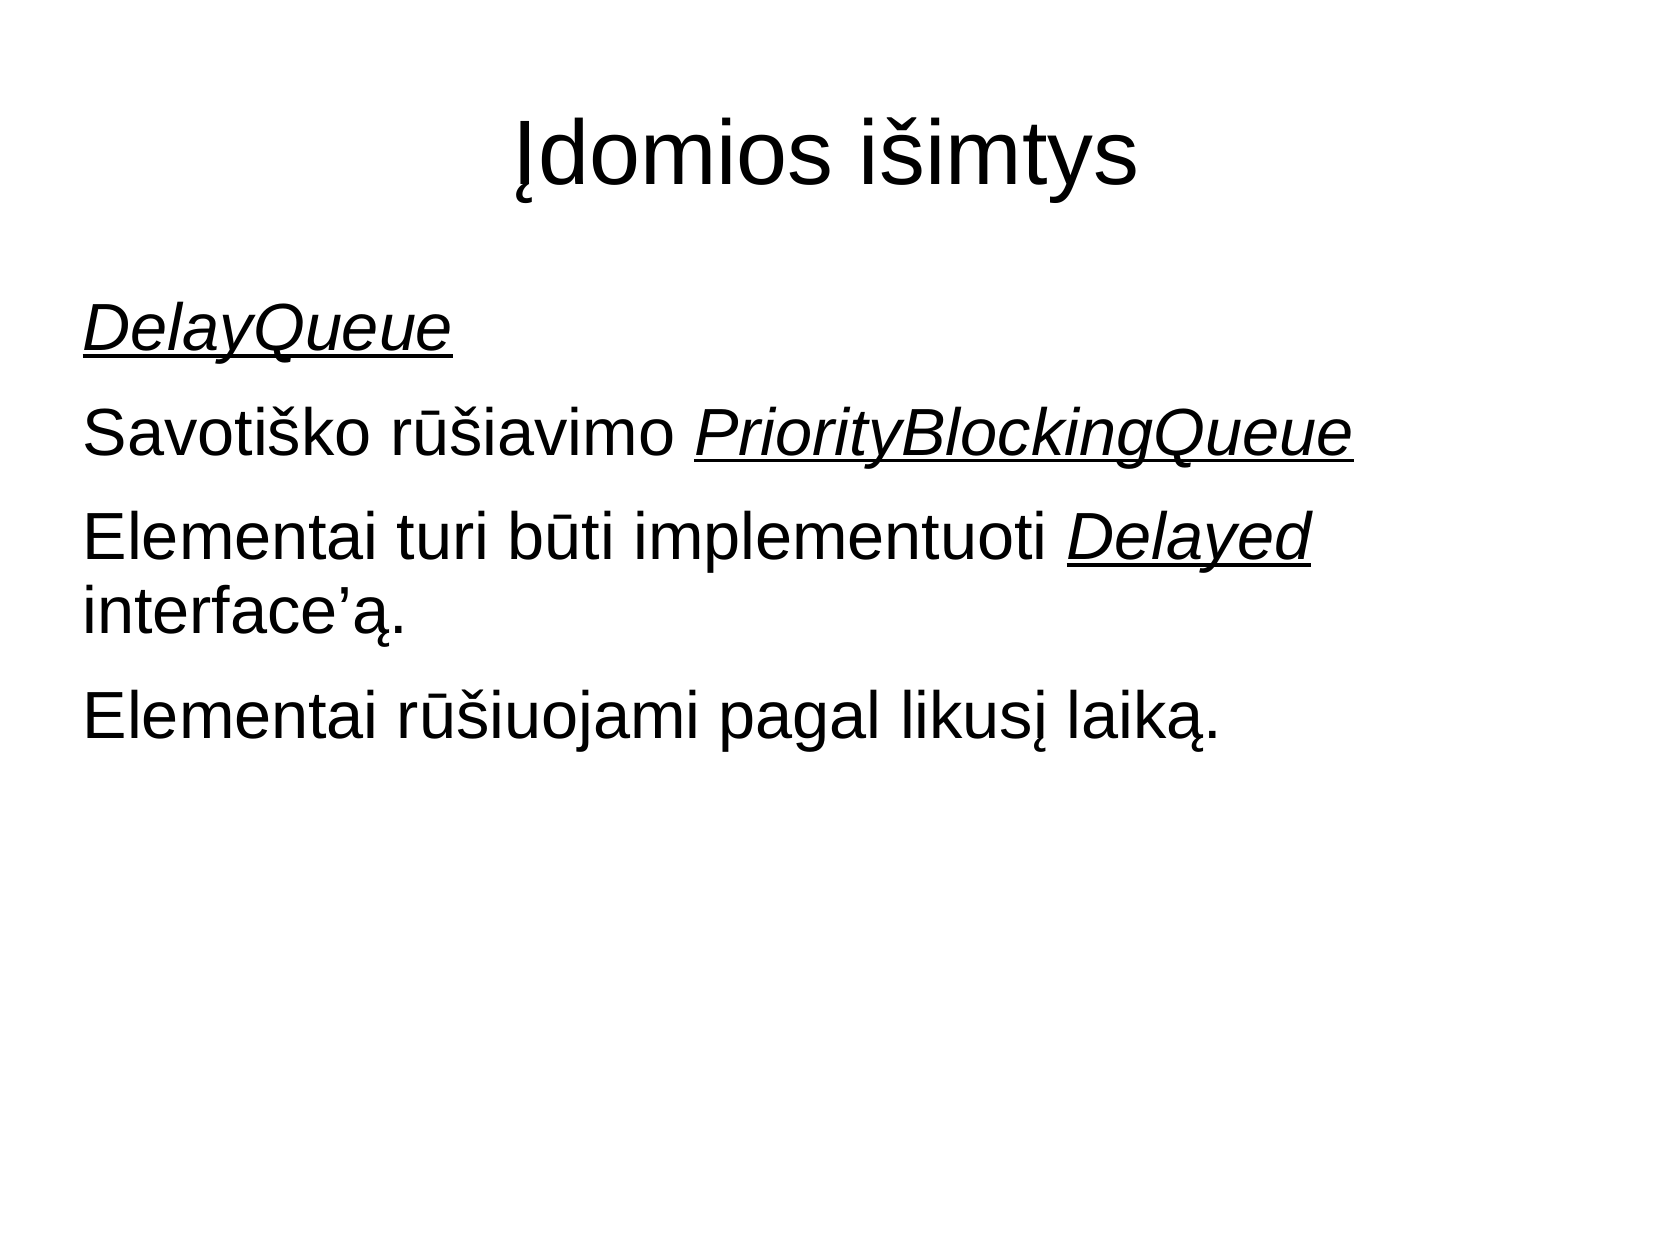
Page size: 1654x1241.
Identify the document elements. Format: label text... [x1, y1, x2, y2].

title Įdomios išimtys [82, 49, 1571, 257]
list DelayQueue Savotiško rūšiavimo PriorityBlockingQueue Elementai turi būti implementuoti Delayed interface’ą. Elementai rūšiuojami pagal likusį laiką. [82, 290, 1571, 1010]
